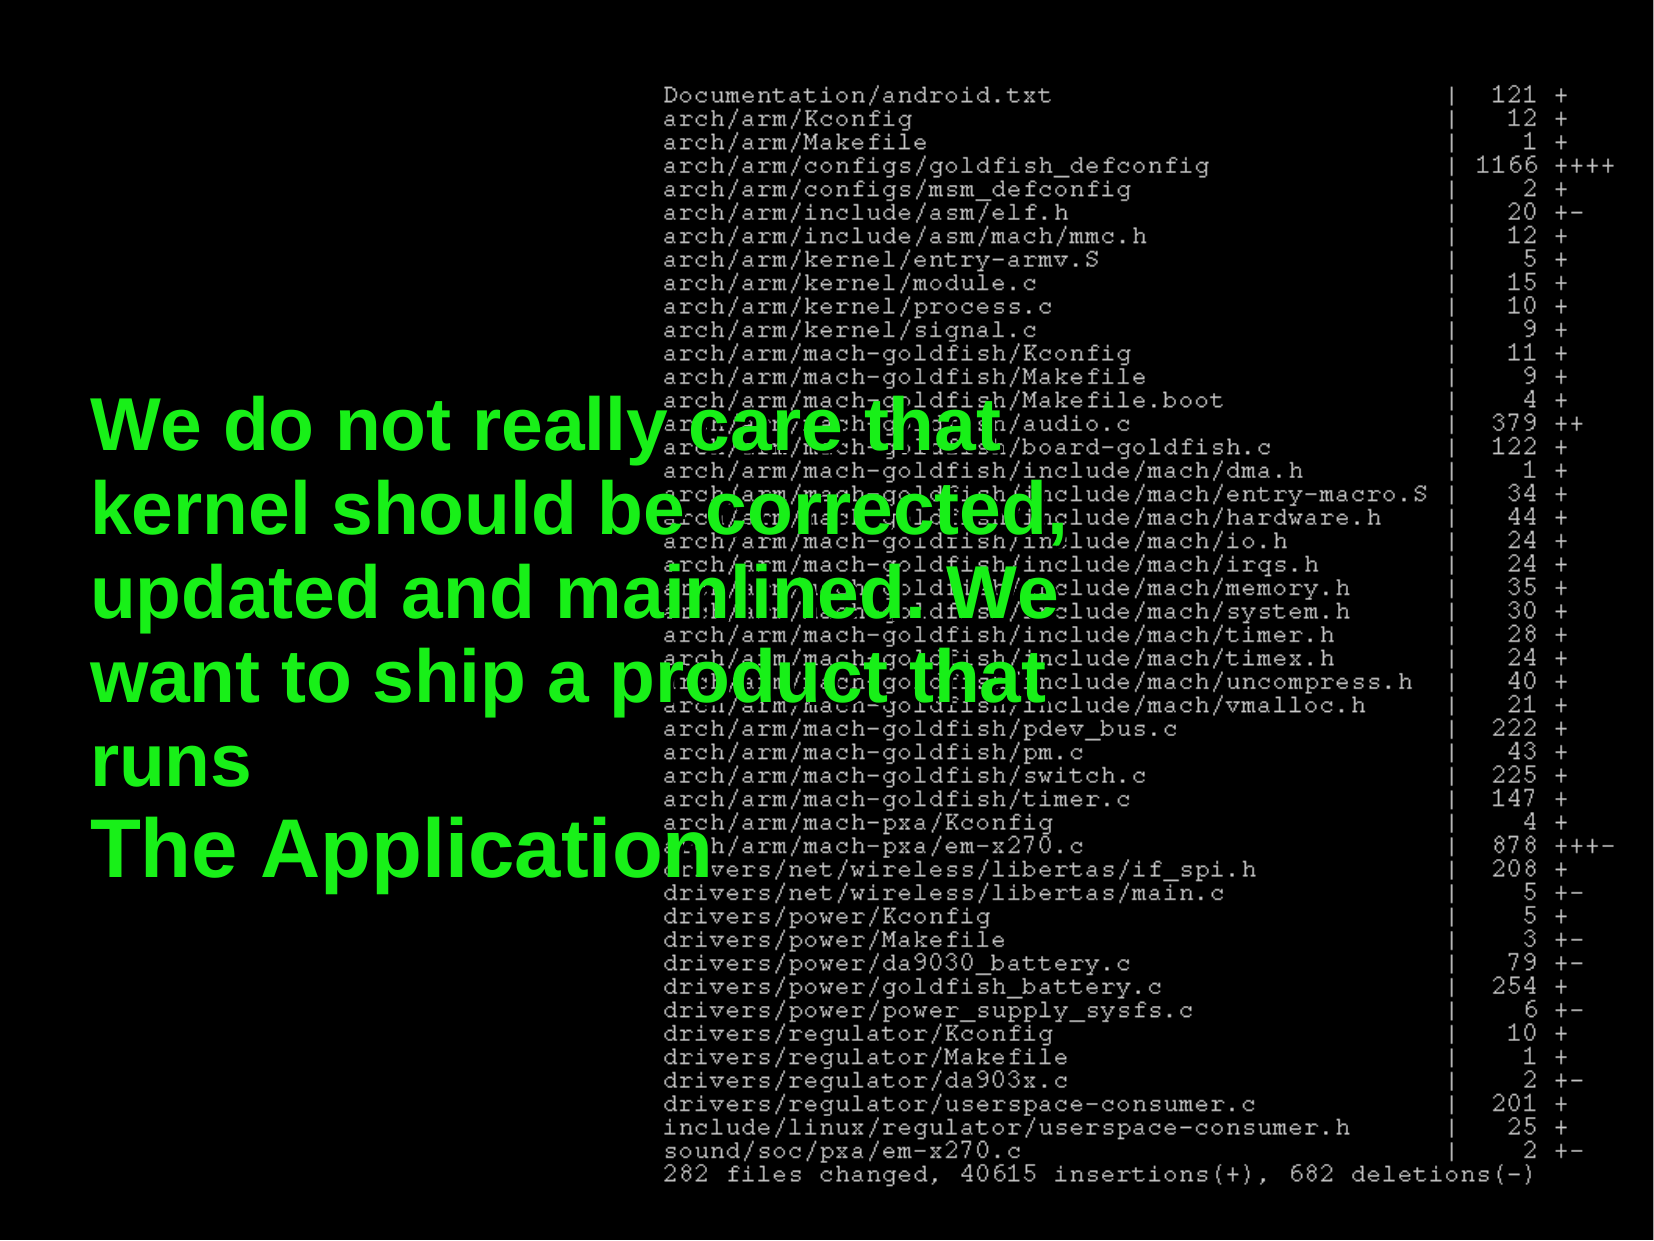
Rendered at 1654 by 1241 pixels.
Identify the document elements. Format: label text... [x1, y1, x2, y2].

picture [646, 37, 1654, 1238]
subtitle We do not really care that kernel should be corrected, updated and mainlined. We want to ship a product that runs The Application [75, 375, 1126, 976]
